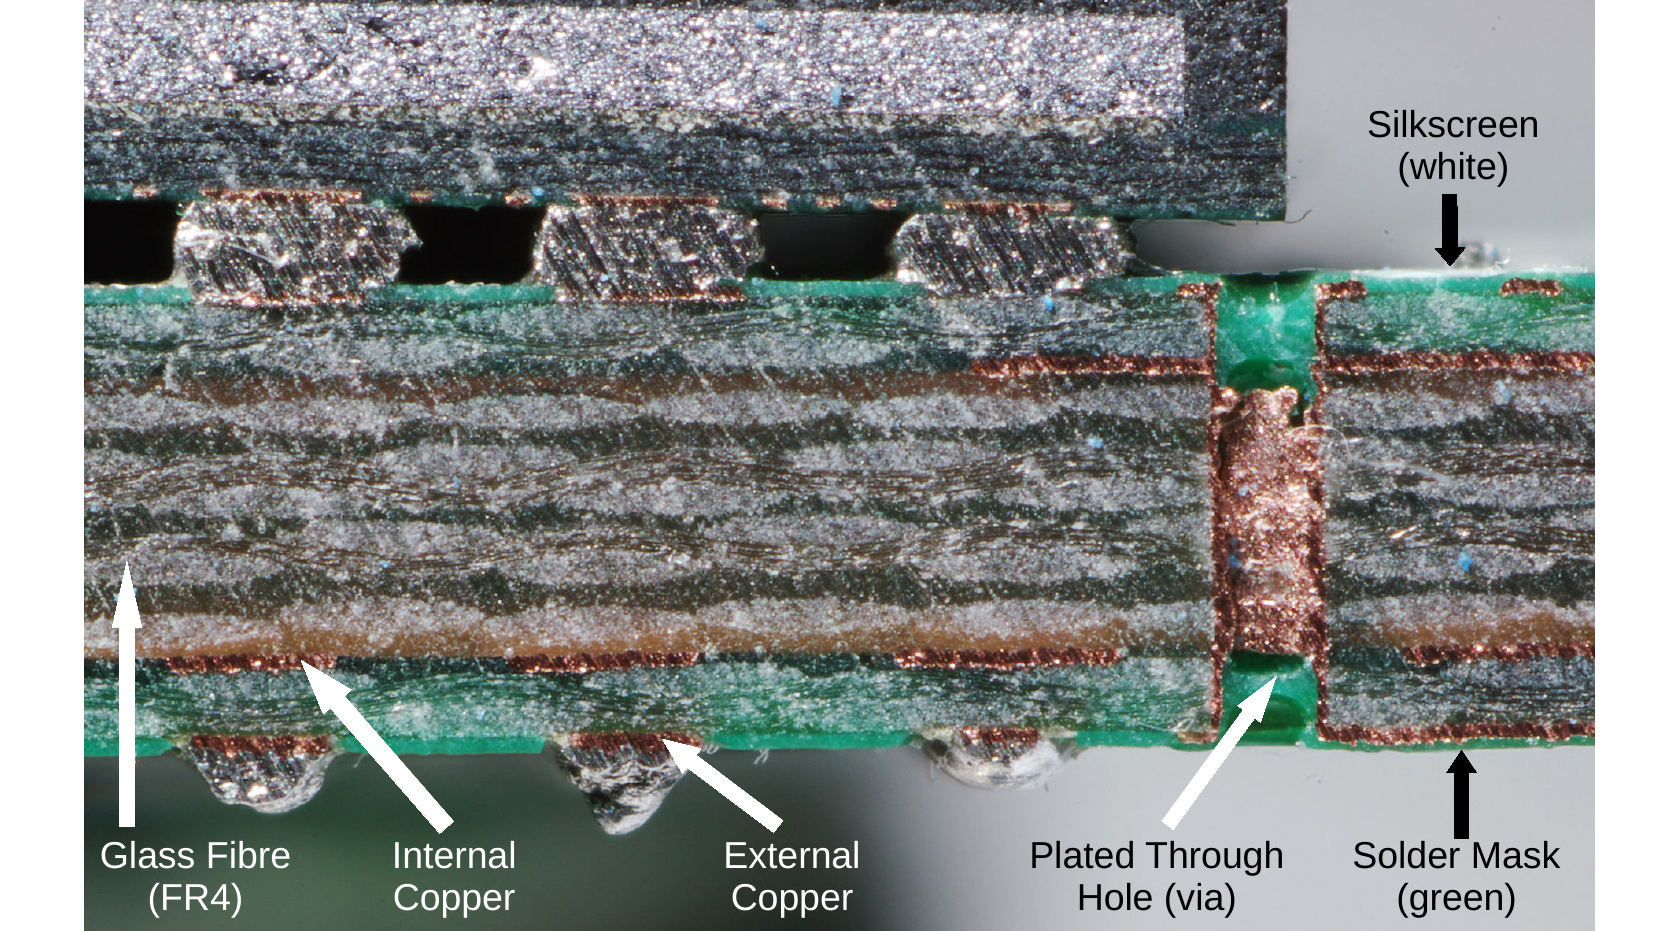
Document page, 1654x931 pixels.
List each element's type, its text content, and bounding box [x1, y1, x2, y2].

text_box Plated Through Hole (via) [1014, 826, 1300, 926]
text_box Glass Fibre (FR4) [84, 826, 307, 926]
text_box [1161, 676, 1277, 830]
text_box [662, 739, 783, 833]
text_box [1435, 194, 1465, 266]
text_box Silkscreen (white) [1352, 96, 1555, 195]
picture [84, 0, 1595, 931]
text_box Internal Copper [377, 826, 532, 926]
text_box [1446, 750, 1477, 839]
text_box Solder Mask (green) [1337, 826, 1576, 926]
text_box [301, 660, 454, 834]
text_box External Copper [708, 826, 876, 926]
text_box [112, 561, 142, 827]
